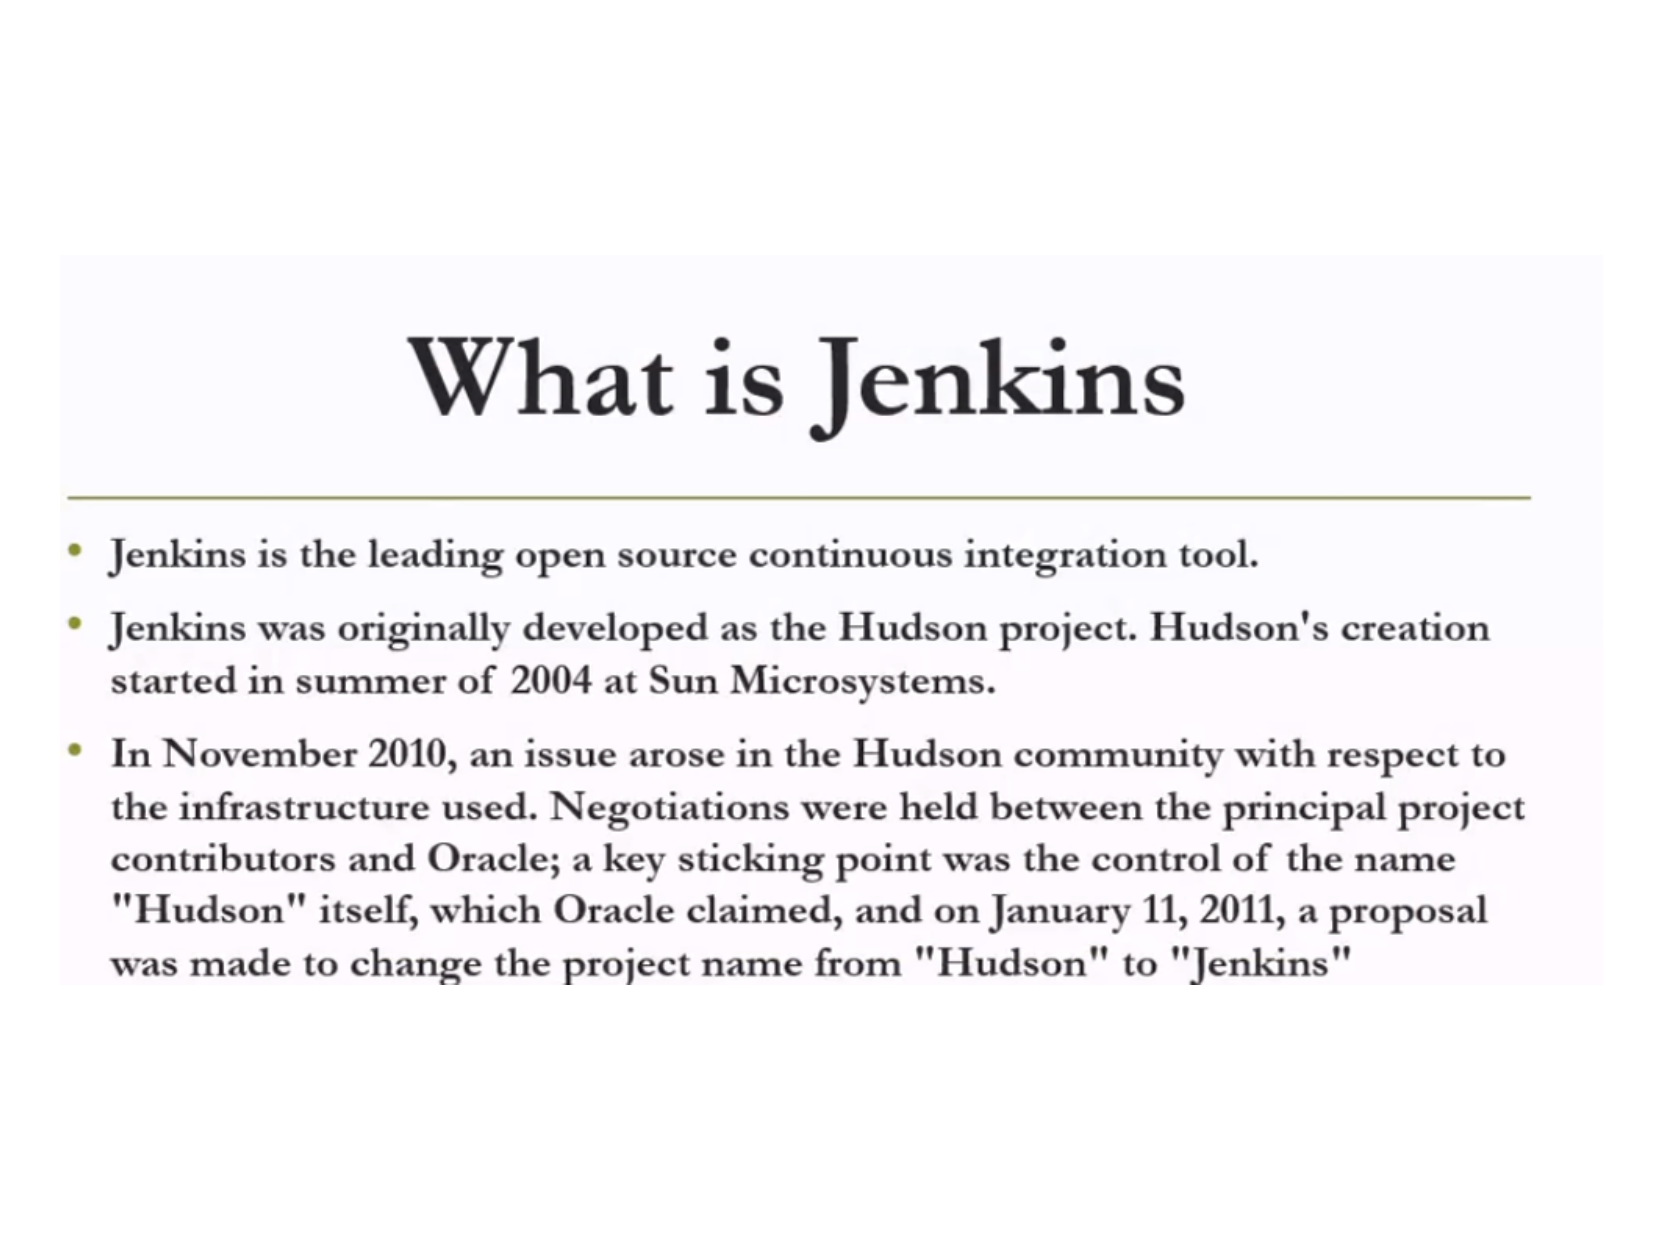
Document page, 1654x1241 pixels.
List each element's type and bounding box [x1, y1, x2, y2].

picture [60, 255, 1603, 985]
